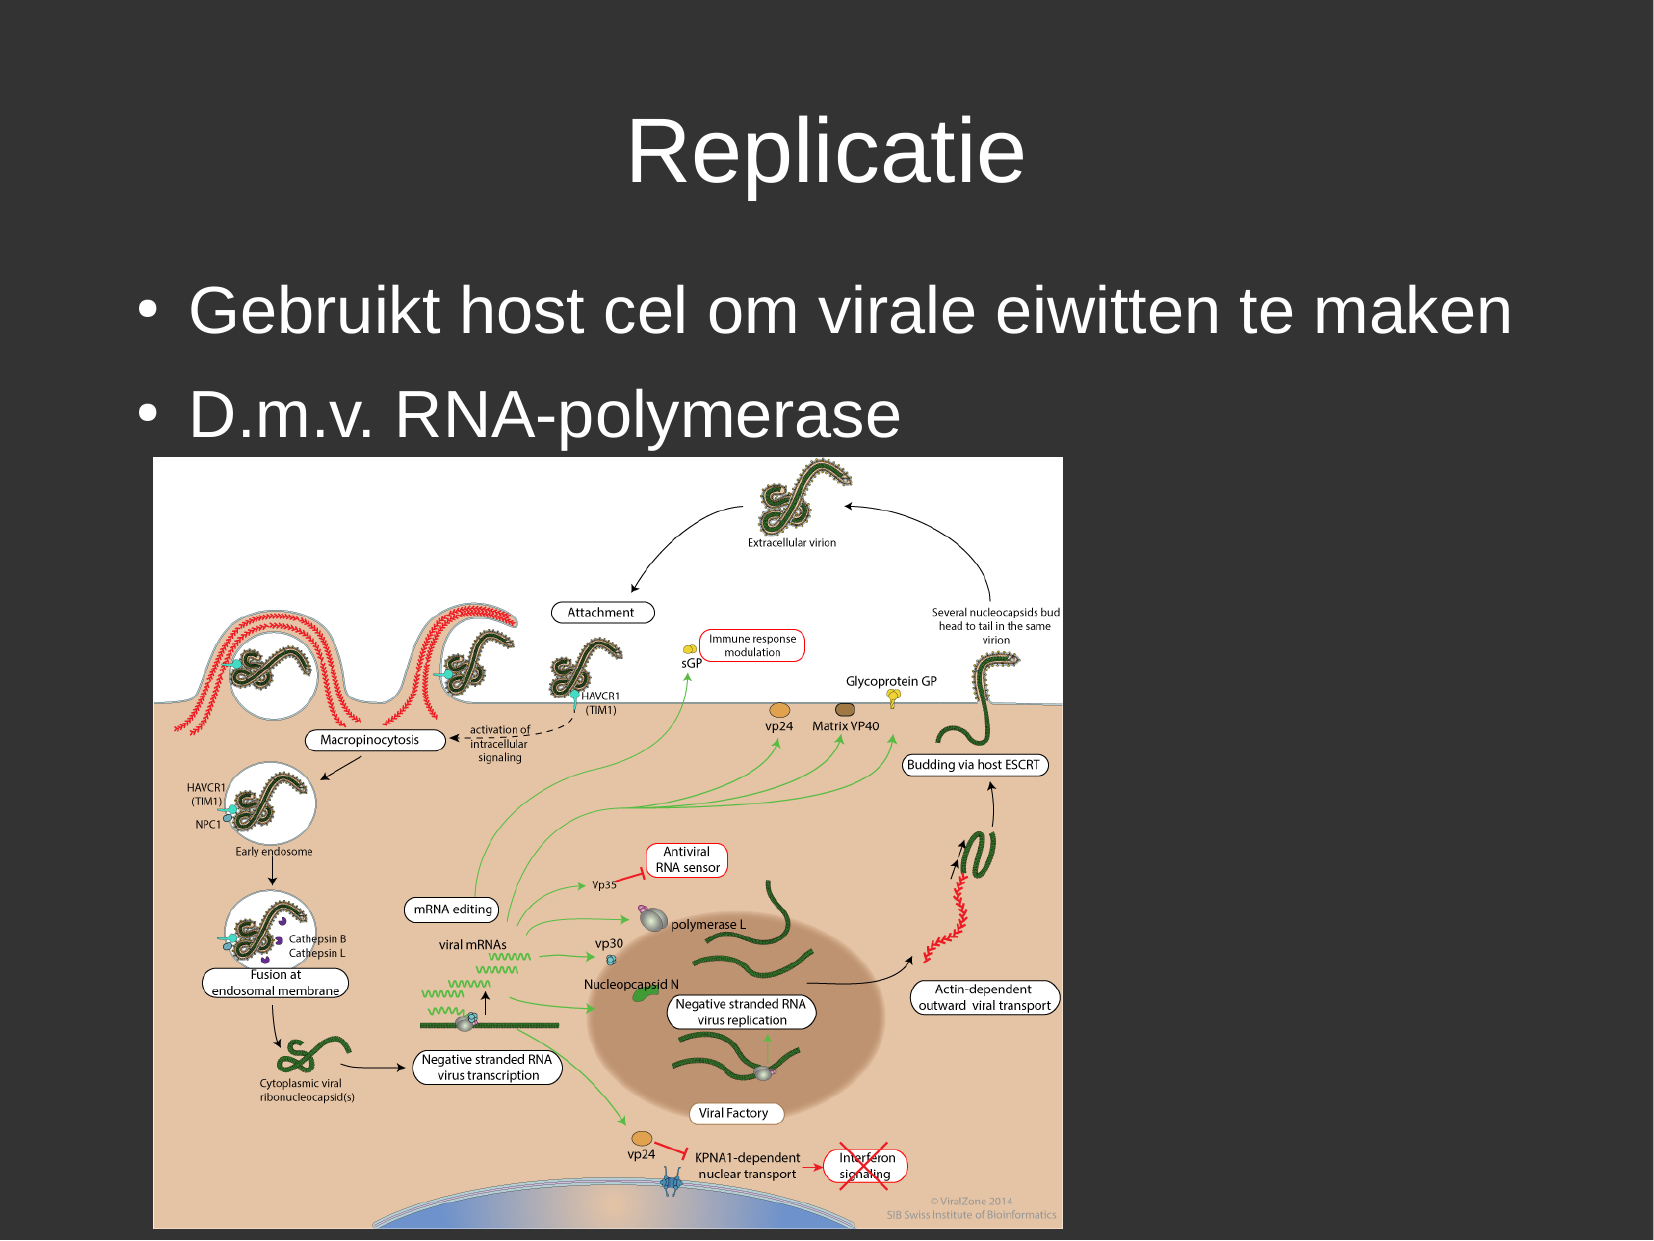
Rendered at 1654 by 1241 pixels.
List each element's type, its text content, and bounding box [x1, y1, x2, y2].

list Gebruikt host cel om virale eiwitten te maken D.m.v. RNA-polymerase [118, 272, 1607, 993]
title Replicatie [82, 47, 1571, 255]
picture [153, 457, 1063, 1229]
